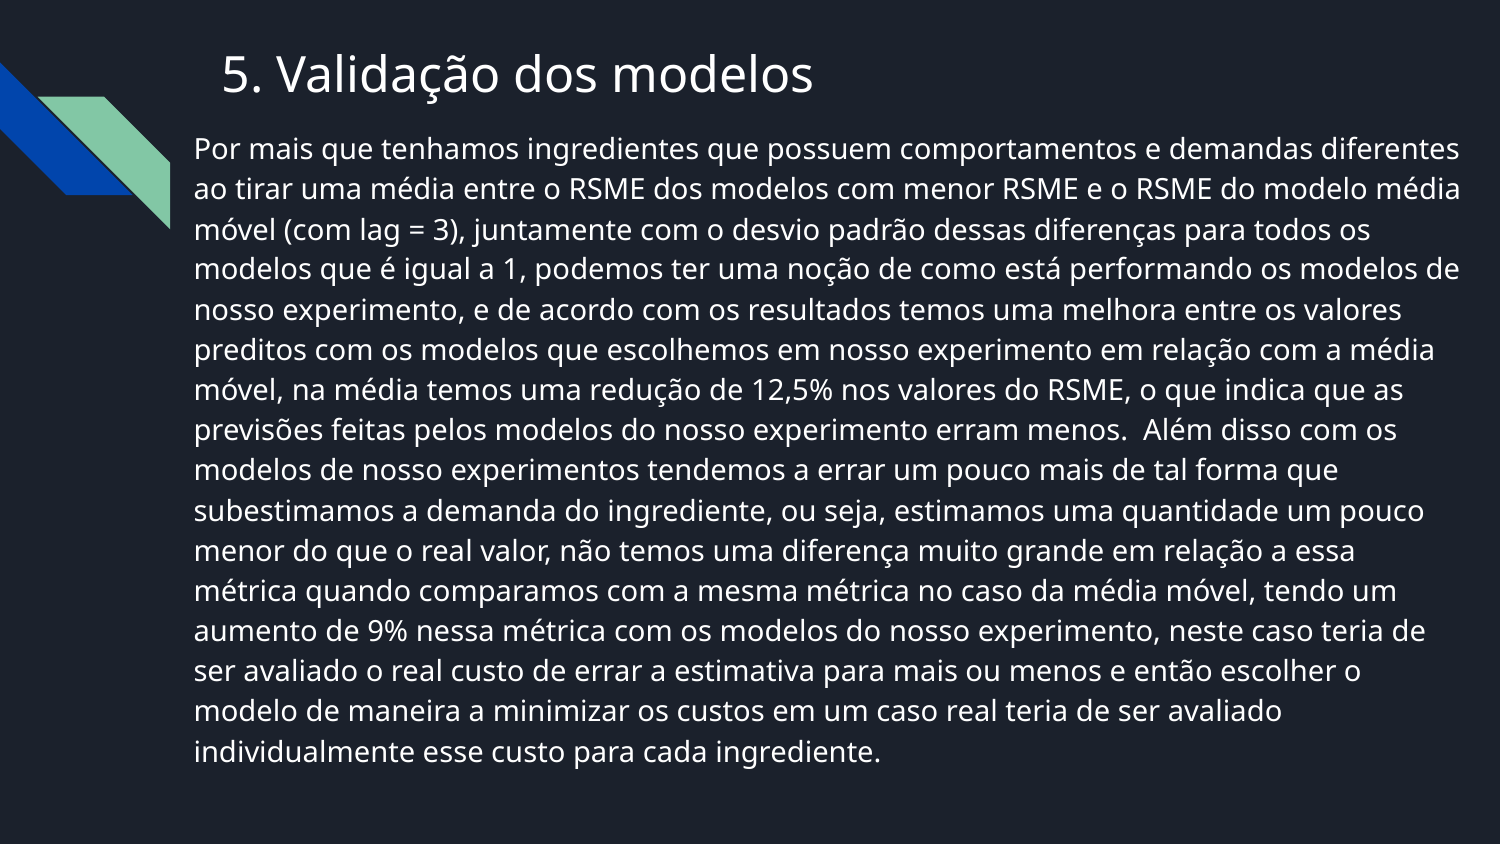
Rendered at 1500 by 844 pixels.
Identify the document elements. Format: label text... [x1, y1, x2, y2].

title 5. Validação dos modelos [206, 27, 1362, 110]
list Por mais que tenhamos ingredientes que possuem comportamentos e demandas diferentes ao tirar uma média entre o RSME dos modelos com menor RSME e o RSME do modelo média móvel (com lag = 3), juntamente com o desvio padrão dessas diferenças para todos os modelos que é igual a 1, podemos ter uma noção de como está performando os modelos de nosso experimento, e de acordo com os resultados temos uma melhora entre os valores preditos com os modelos que escolhemos em nosso experimento em relação com a média móvel, na média temos uma redução de 12,5% nos valores do RSME, o que indica que as previsões feitas pelos modelos do nosso experimento erram menos. Além disso com os modelos de nosso experimentos tendemos a errar um pouco mais de tal forma que subestimamos a demanda do ingrediente, ou seja, estimamos uma quantidade um pouco menor do que o real valor, não temos uma diferença muito grande em relação a essa métrica quando comparamos com a mesma métrica no caso da média móvel, tendo um aumento de 9% nessa métrica com os modelos do nosso experimento, neste caso teria de ser avaliado o real custo de errar a estimativa para mais ou menos e então escolher o modelo de maneira a minimizar os custos em um caso real teria de ser avaliado individualmente esse custo para cada ingrediente. [178, 110, 1482, 689]
